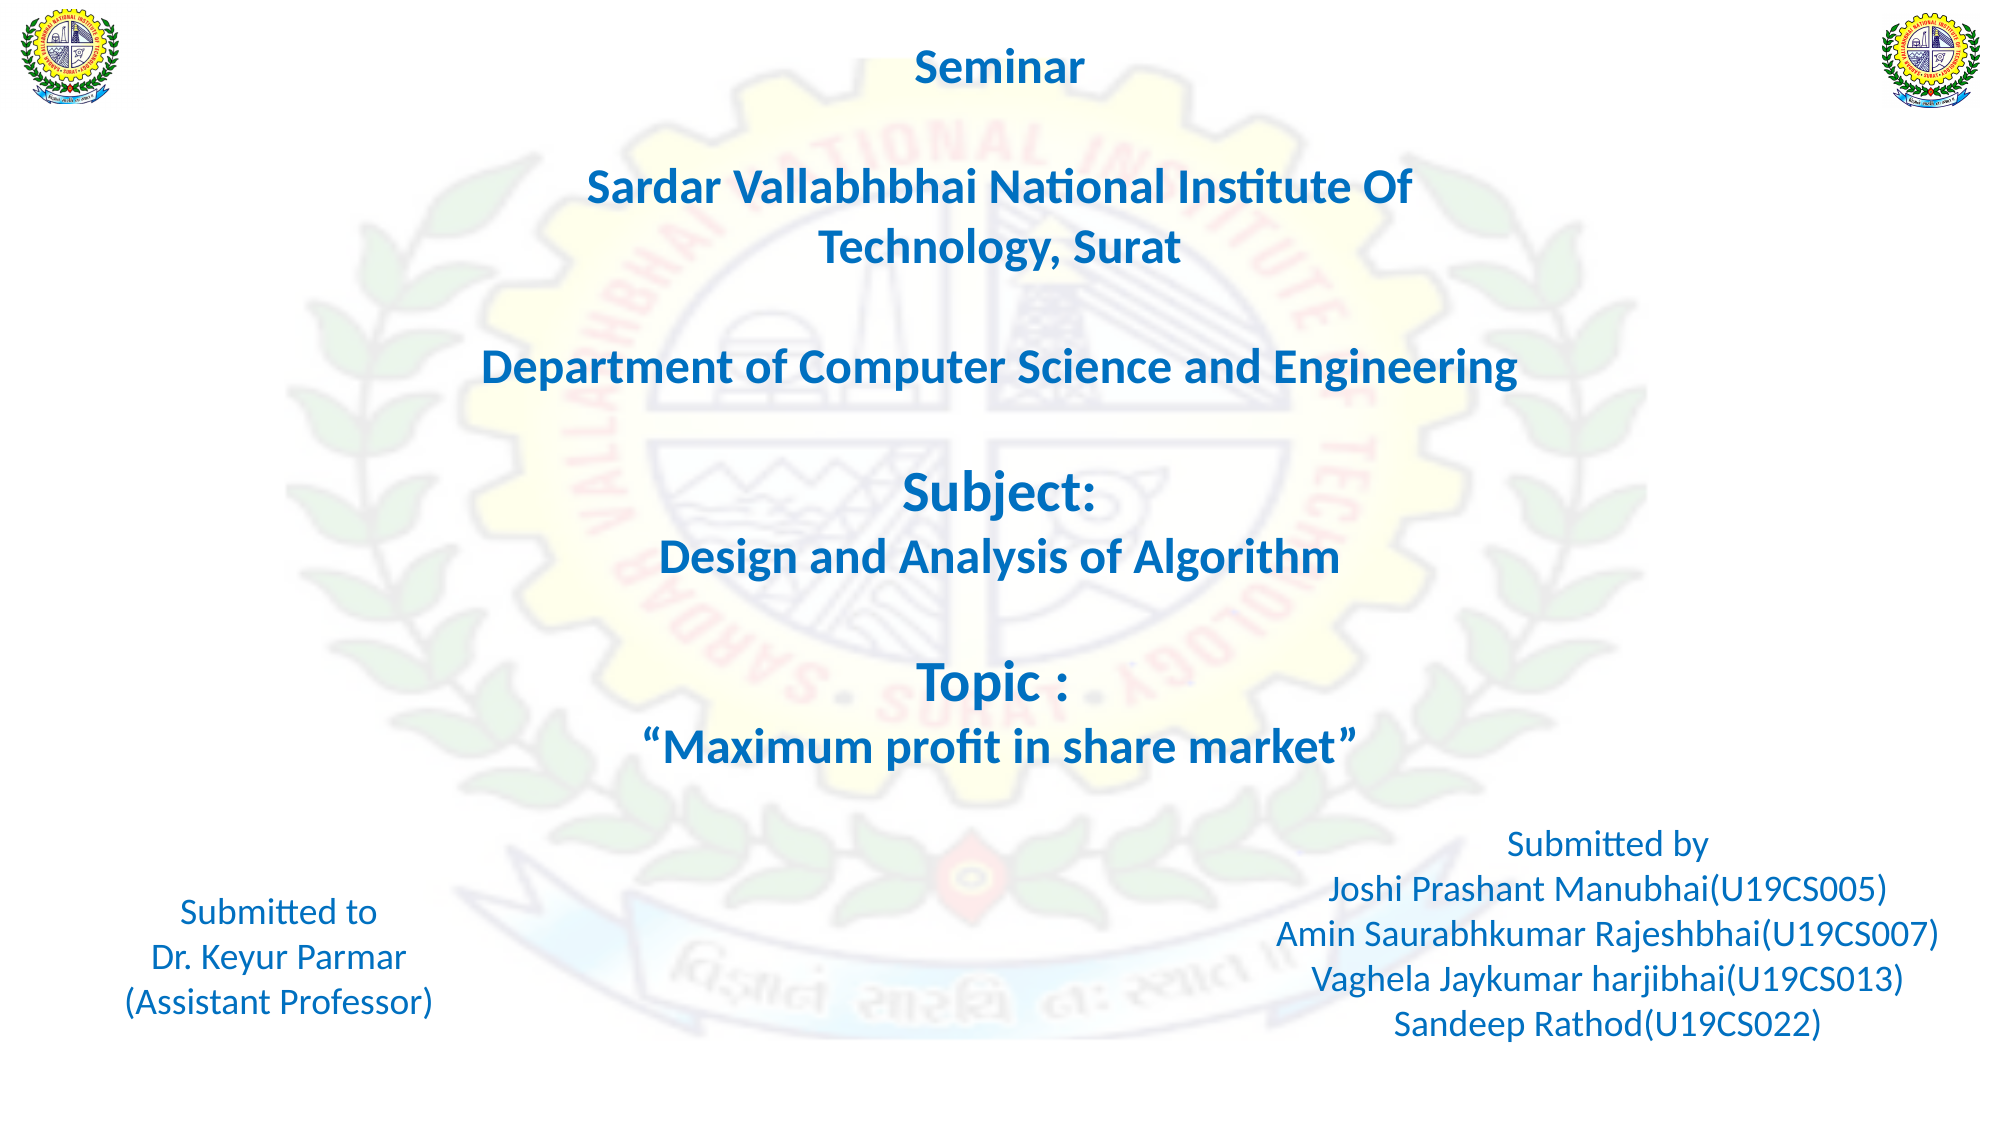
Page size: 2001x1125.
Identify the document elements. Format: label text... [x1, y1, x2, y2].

text_box Submitted by Joshi Prashant Manubhai(U19CS005) Amin Saurabhkumar Rajeshbhai(U19CS007) Vaghela Jaykumar harjibhai(U19CS013) Sandeep Rathod(U19CS022) [1256, 811, 1960, 1100]
picture [1882, 13, 1980, 108]
text_box Submitted to Dr. Keyur Parmar (Assistant Professor) [60, 879, 499, 1032]
text_box Seminar Sardar Vallabhbhai National Institute Of Technology, Surat Department of Computer Science and Engineering Subject: Design and Analysis of Algorithm Topic : “Maximum profit in share market” [454, 25, 1546, 970]
